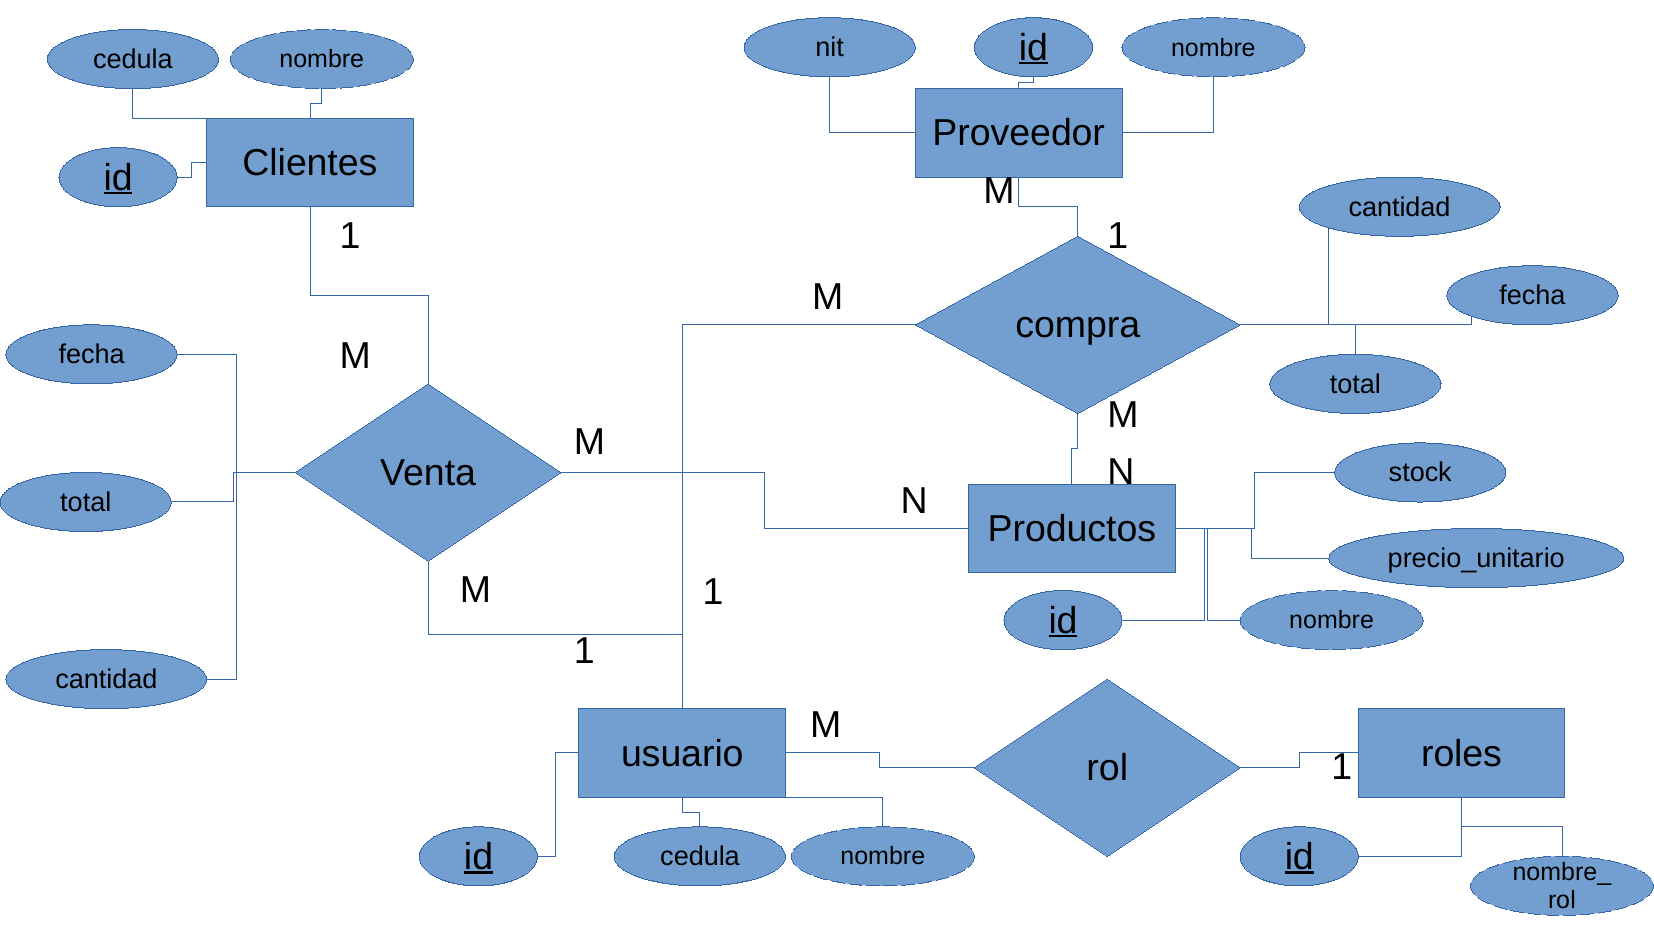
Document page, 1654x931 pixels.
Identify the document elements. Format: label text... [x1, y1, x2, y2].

text_box nombre [230, 29, 414, 89]
text_box compra [915, 236, 1240, 414]
text_box M [1092, 386, 1154, 443]
text_box 1 [559, 622, 610, 680]
text_box cedula [47, 29, 219, 89]
text_box M [797, 267, 859, 325]
text_box nit [744, 17, 916, 77]
text_box N [1092, 443, 1150, 500]
text_box total [0, 472, 172, 532]
text_box id [1240, 826, 1359, 886]
text_box fecha [1446, 265, 1619, 325]
text_box Proveedor [915, 88, 1123, 178]
text_box M [795, 696, 857, 753]
text_box Venta [295, 383, 561, 561]
text_box M [324, 327, 386, 384]
text_box 1 [1092, 206, 1143, 264]
text_box id [974, 17, 1093, 77]
text_box N [885, 471, 943, 529]
text_box id [58, 147, 178, 207]
text_box nombre [791, 826, 975, 886]
text_box cantidad [5, 649, 207, 709]
text_box M [445, 561, 507, 618]
text_box stock [1334, 442, 1506, 503]
text_box id [419, 826, 538, 886]
text_box fecha [5, 324, 178, 384]
text_box 1 [687, 563, 739, 621]
text_box nombre [1240, 590, 1424, 650]
text_box total [1269, 354, 1442, 414]
text_box Clientes [206, 118, 414, 207]
text_box nombre_rol [1470, 856, 1654, 916]
text_box cantidad [1299, 177, 1501, 237]
text_box M [968, 161, 1030, 219]
text_box id [1003, 590, 1123, 650]
text_box cedula [614, 826, 786, 886]
text_box usuario [578, 708, 786, 798]
text_box roles [1358, 708, 1565, 798]
text_box rol [974, 679, 1240, 857]
text_box 1 [1316, 738, 1367, 796]
text_box nombre [1121, 17, 1306, 77]
text_box M [559, 413, 621, 471]
text_box Productos [968, 484, 1176, 573]
text_box 1 [324, 206, 376, 264]
text_box precio_unitario [1328, 528, 1624, 588]
